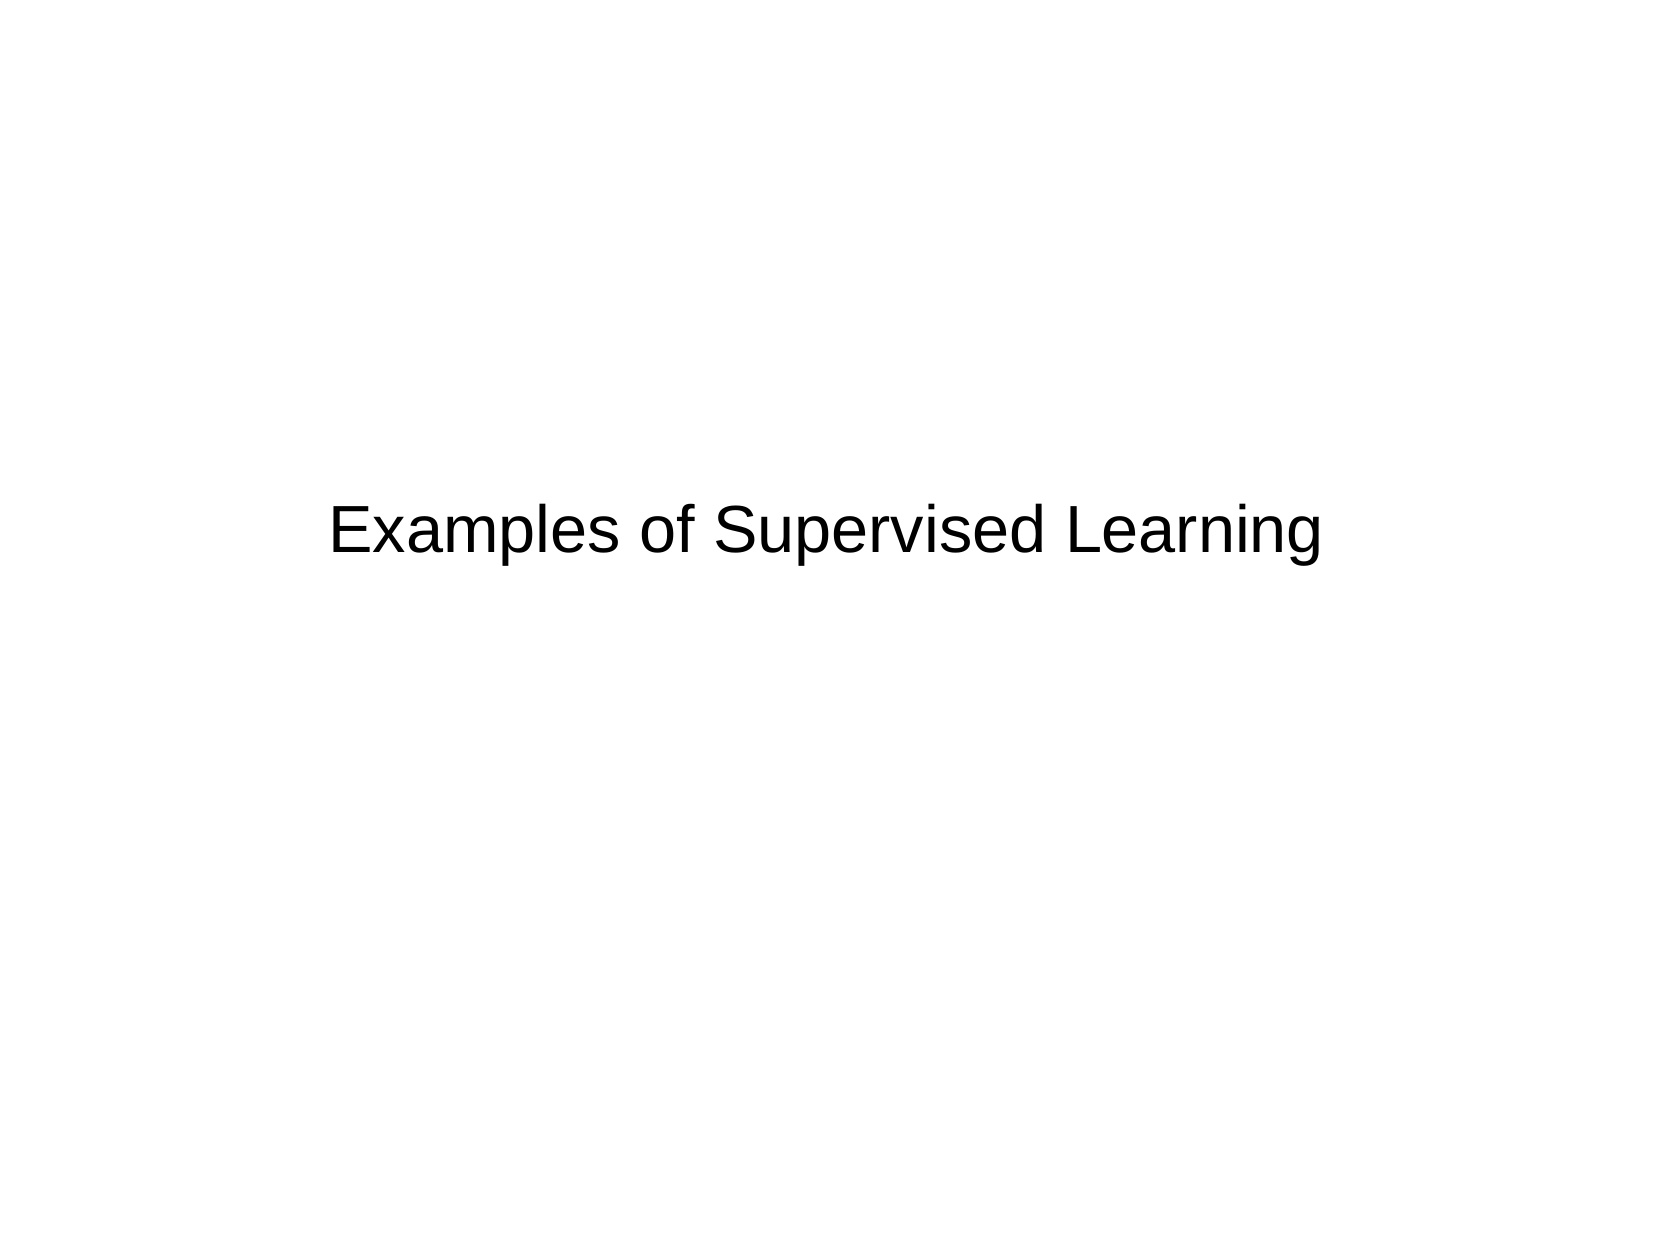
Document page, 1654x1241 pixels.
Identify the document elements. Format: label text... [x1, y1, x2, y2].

subtitle Examples of Supervised Learning [82, 49, 1571, 1010]
